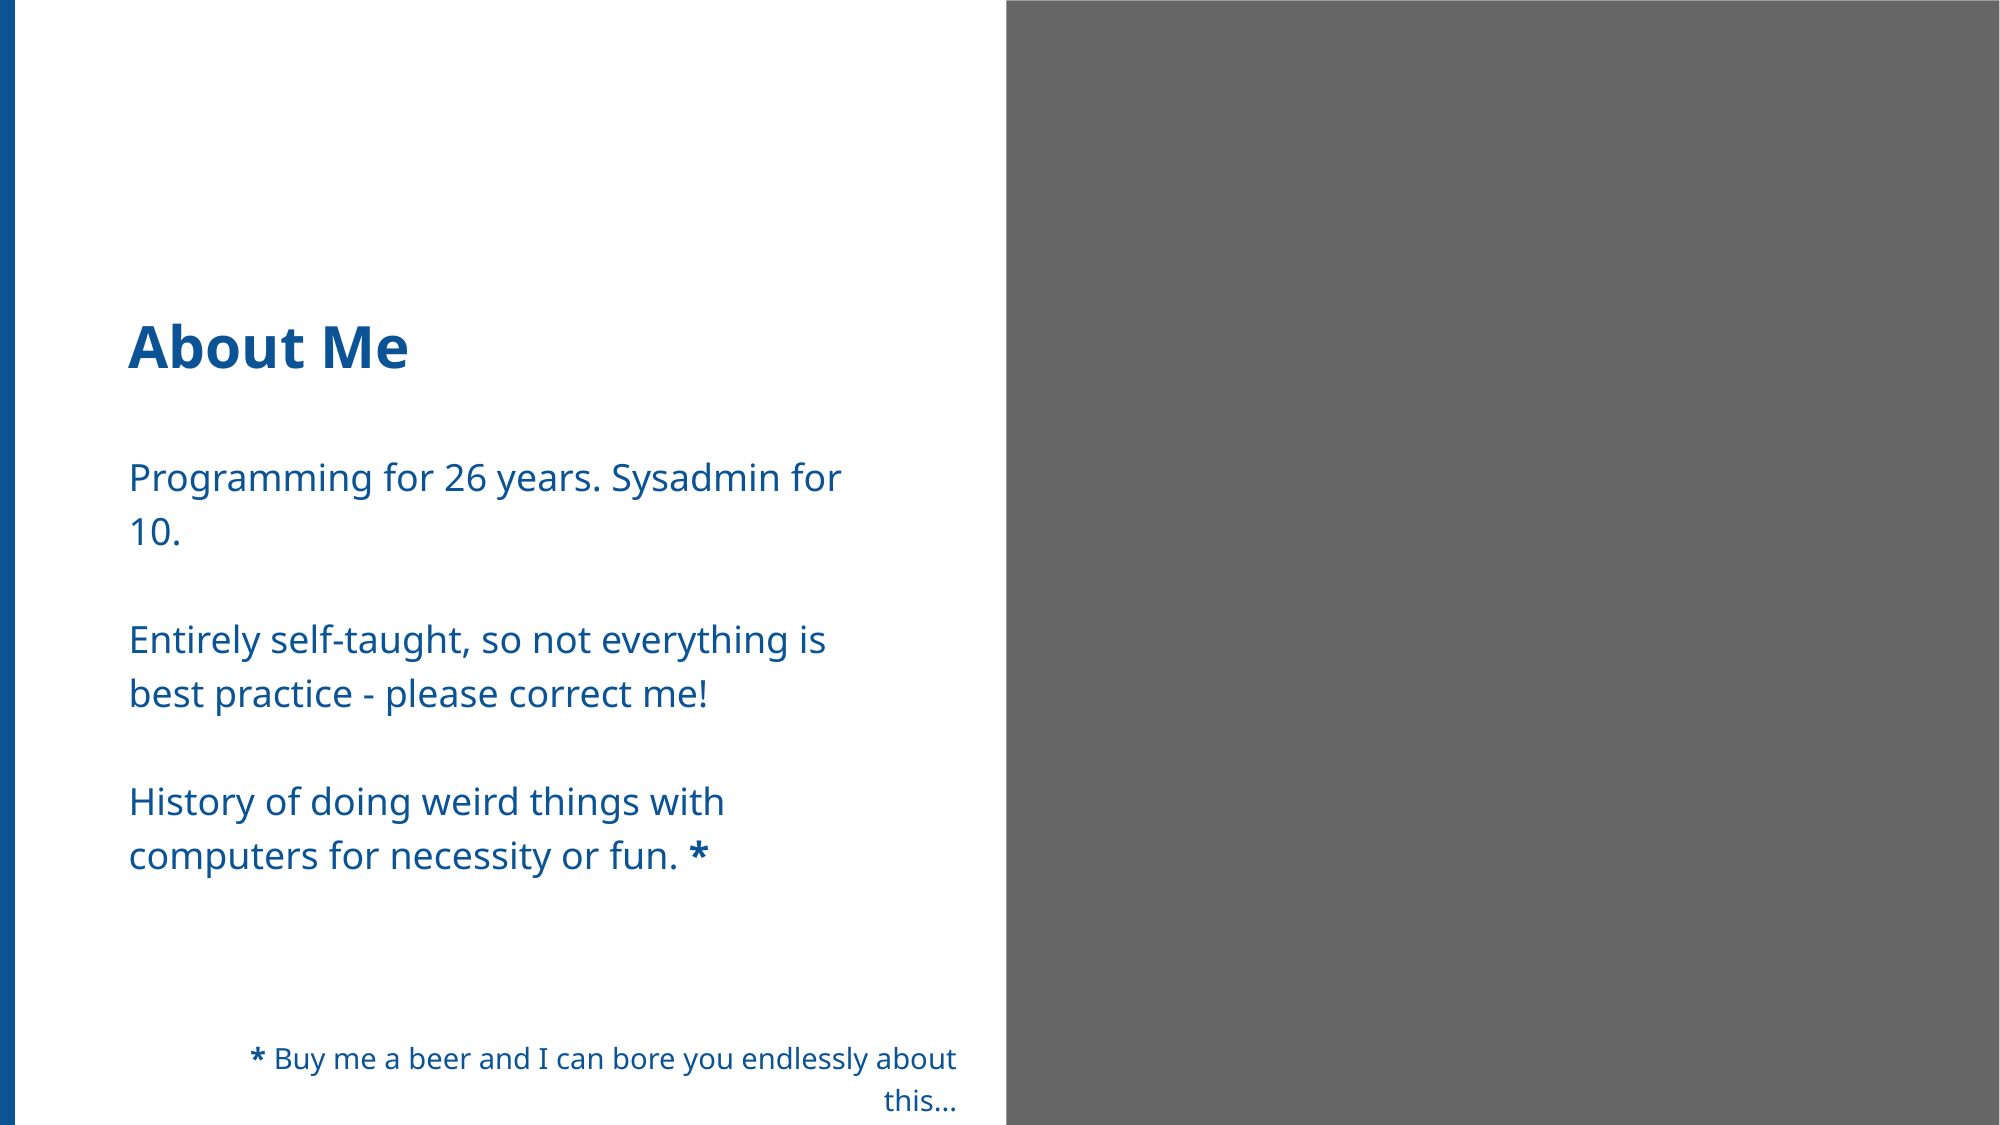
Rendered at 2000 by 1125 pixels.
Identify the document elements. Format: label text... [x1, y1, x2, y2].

text_box About Me [113, 302, 699, 388]
text_box * Buy me a beer and I can bore you endlessly about this... [172, 1025, 973, 1098]
text_box [1006, 0, 2000, 1125]
text_box Programming for 26 years. Sysadmin for 10. Entirely self-taught, so not everything is best practice - please correct me! History of doing weird things with computers for necessity or fun. * [113, 437, 888, 862]
